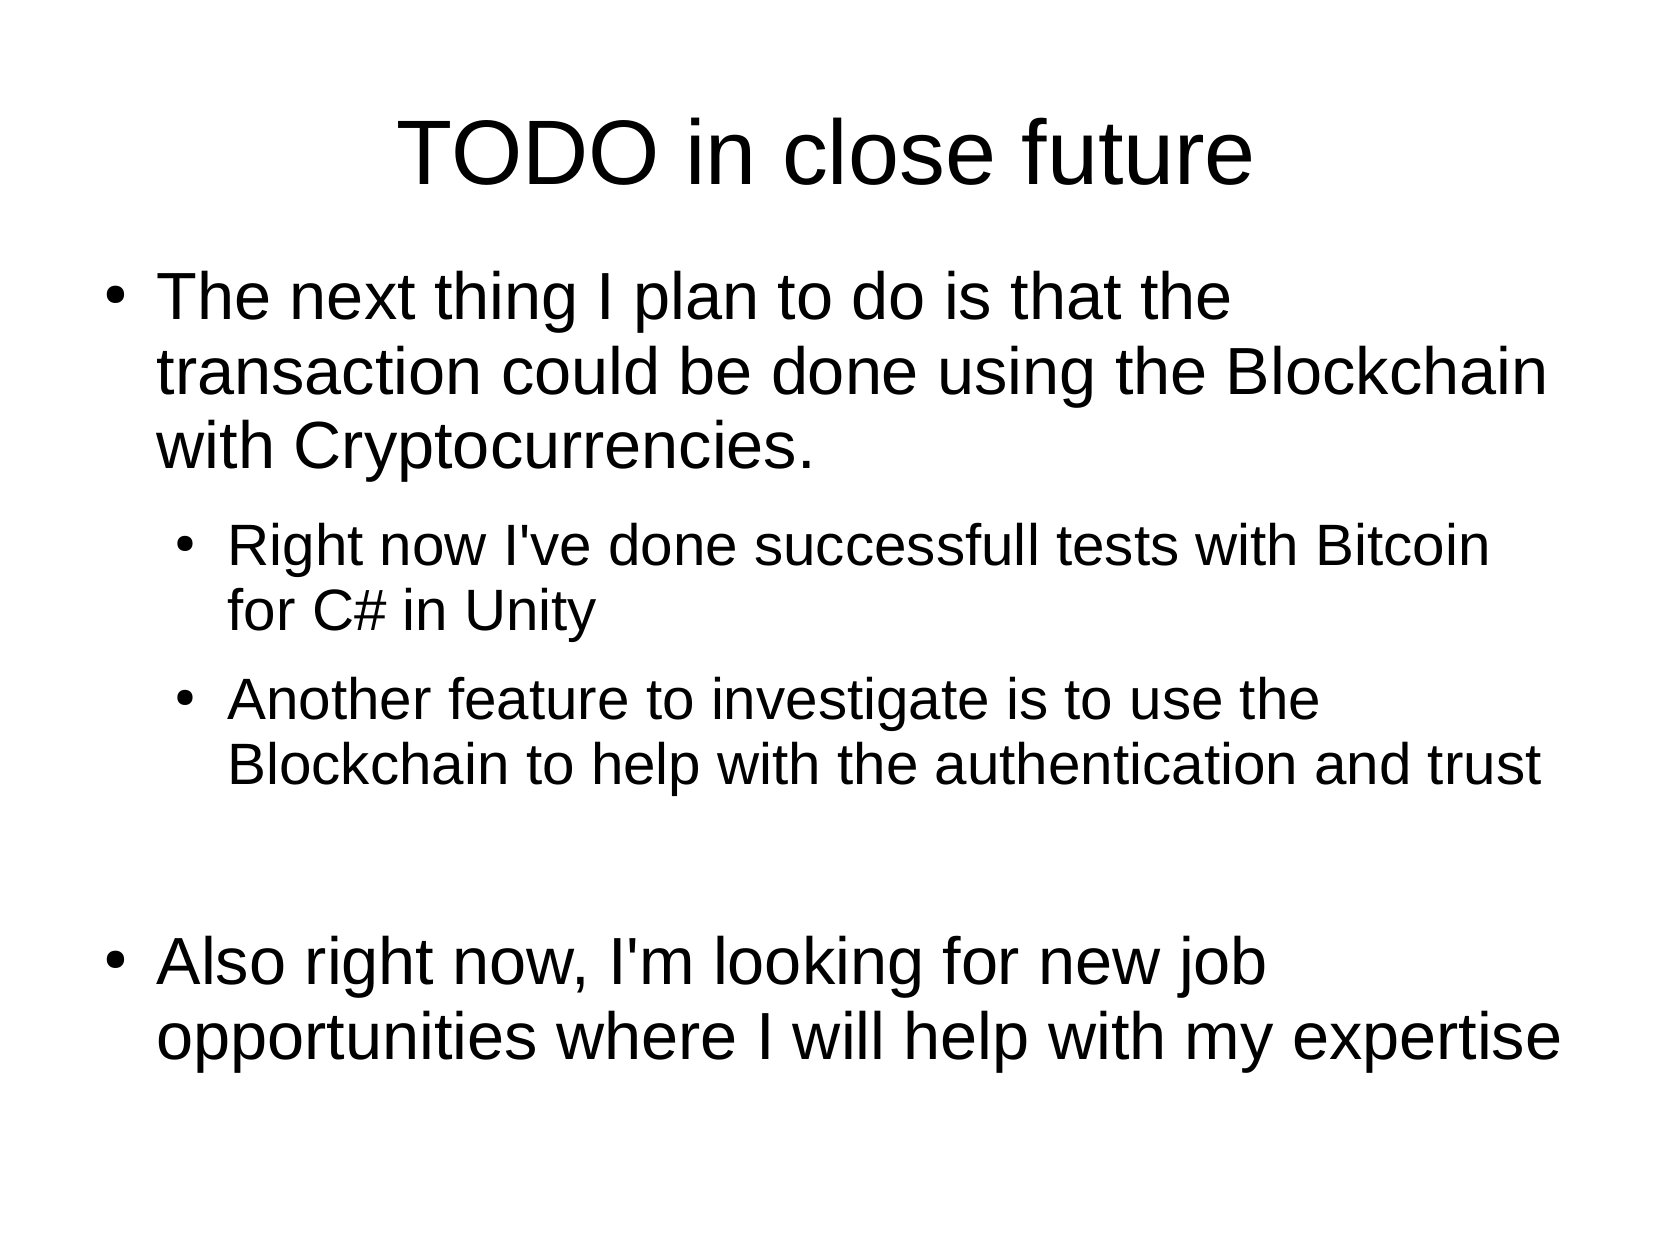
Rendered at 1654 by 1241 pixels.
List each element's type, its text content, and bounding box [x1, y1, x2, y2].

list The next thing I plan to do is that the transaction could be done using the Blockchain with Cryptocurrencies. Right now I've done successfull tests with Bitcoin for C# in Unity Another feature to investigate is to use the Blockchain to help with the authentication and trust Also right now, I'm looking for new job opportunities where I will help with my expertise [85, 258, 1575, 1241]
title TODO in close future [82, 49, 1571, 257]
